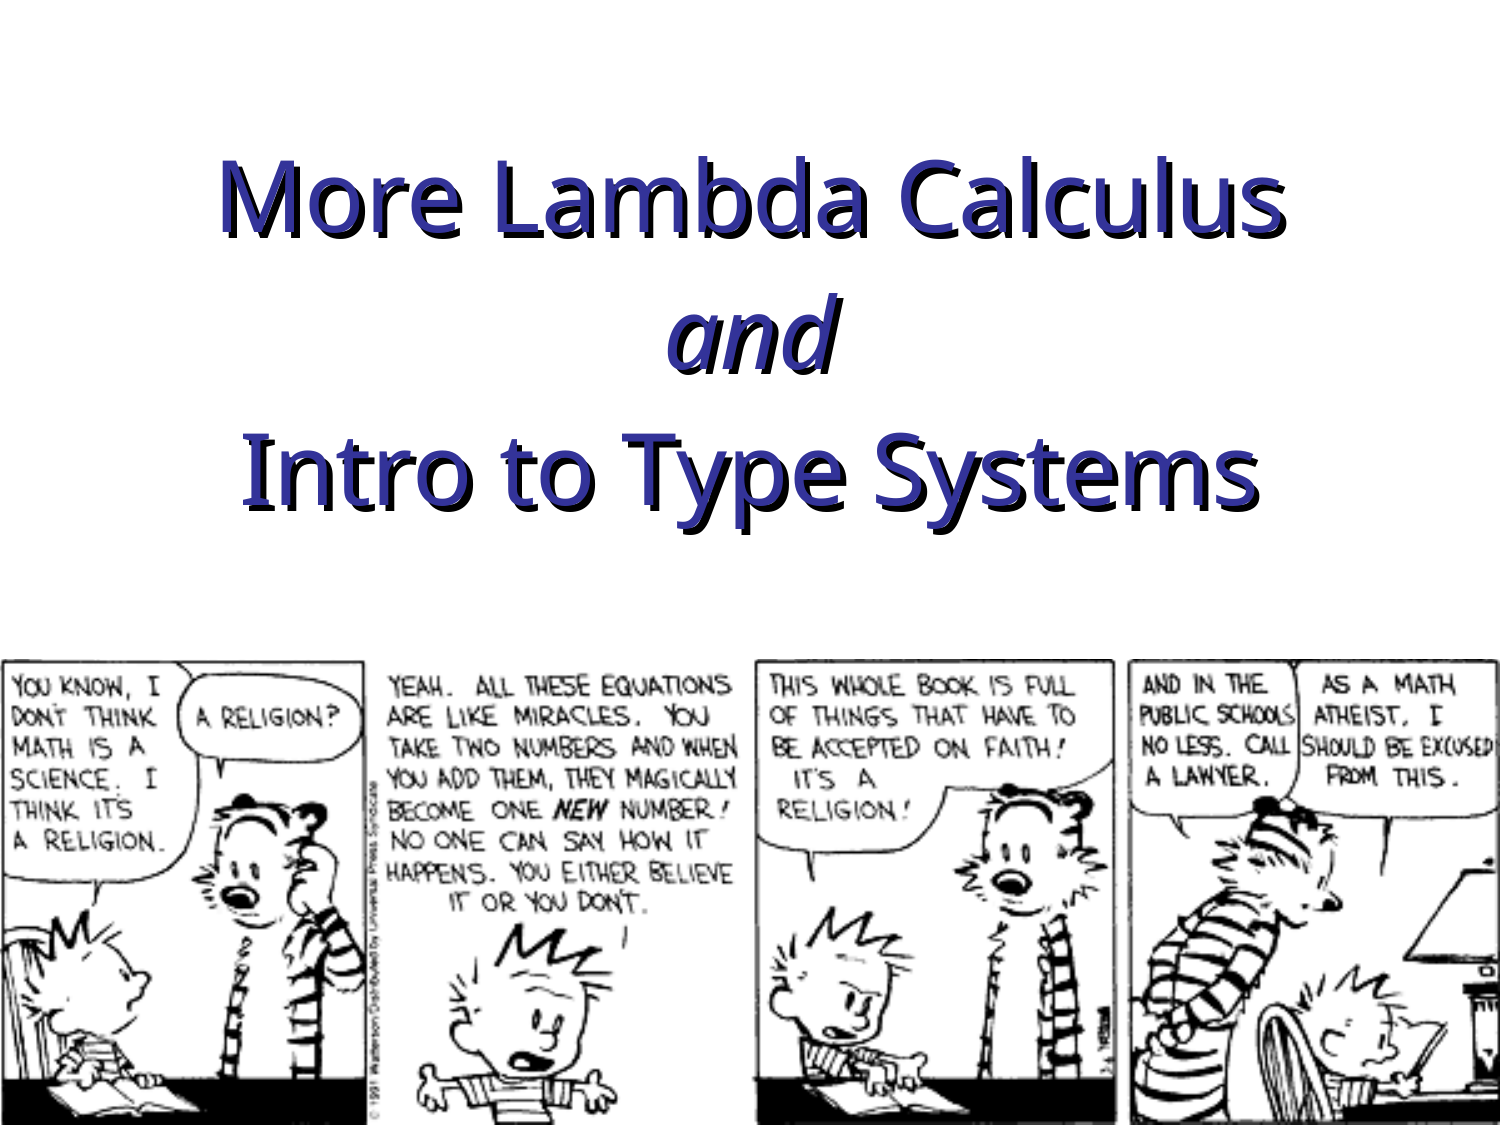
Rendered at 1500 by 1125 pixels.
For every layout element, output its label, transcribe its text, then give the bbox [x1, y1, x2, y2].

picture [0, 659, 1500, 1125]
title More Lambda Calculus and Intro to Type Systems [37, 164, 1463, 659]
